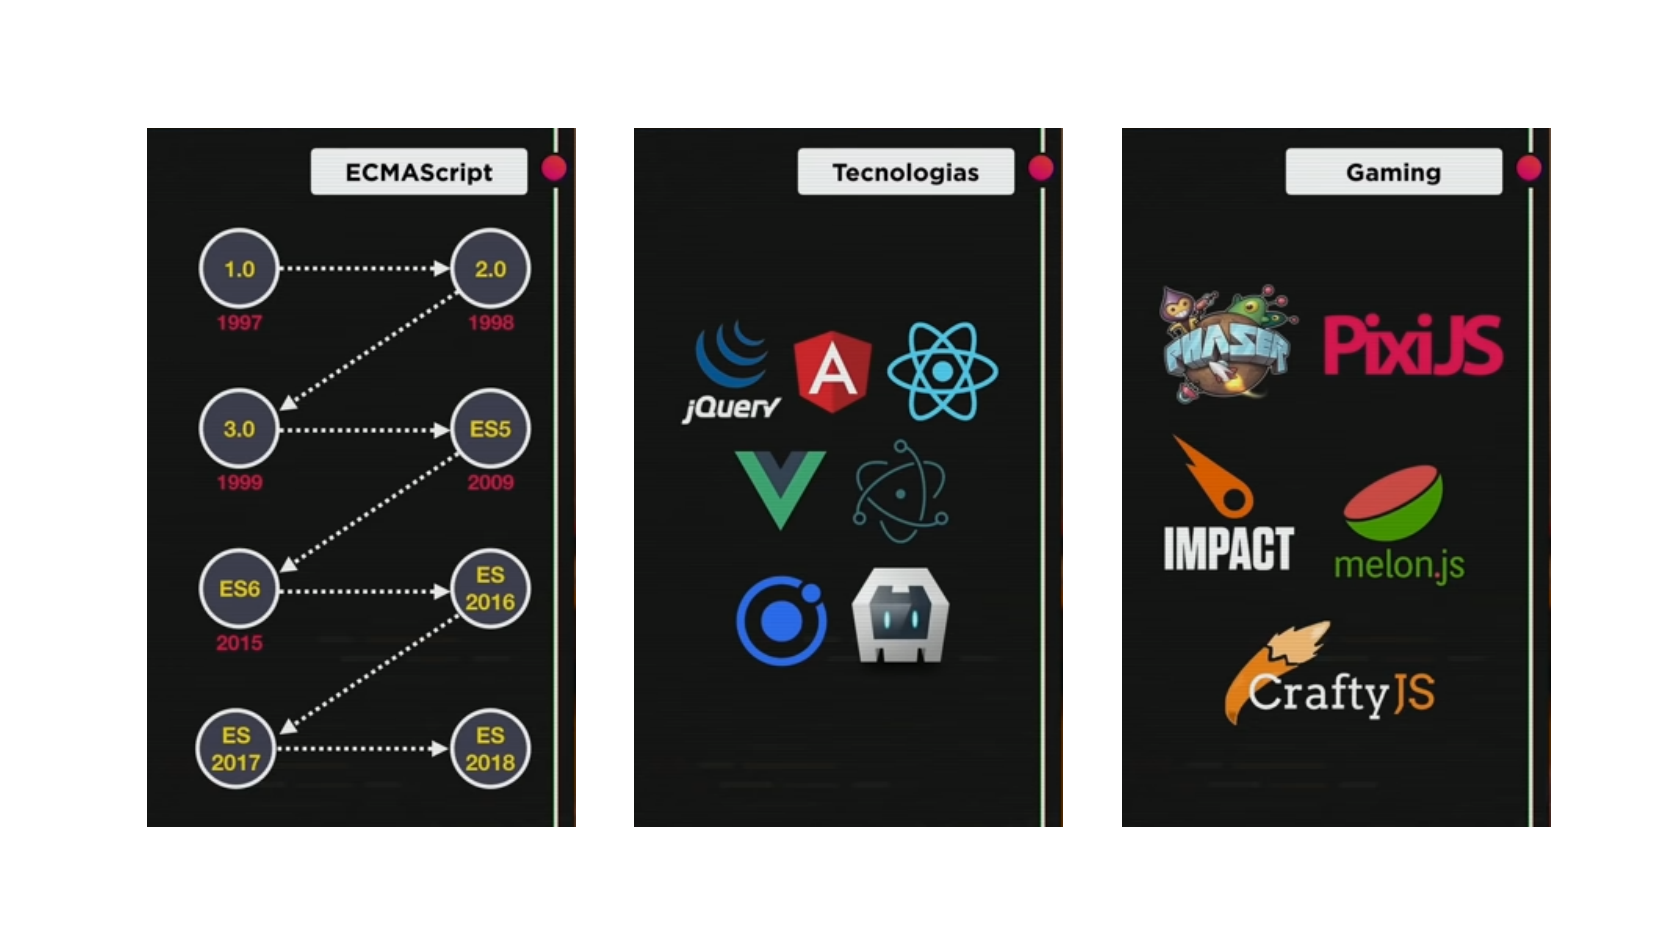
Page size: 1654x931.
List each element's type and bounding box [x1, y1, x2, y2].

picture [147, 128, 576, 827]
picture [1122, 128, 1551, 827]
picture [634, 128, 1063, 827]
